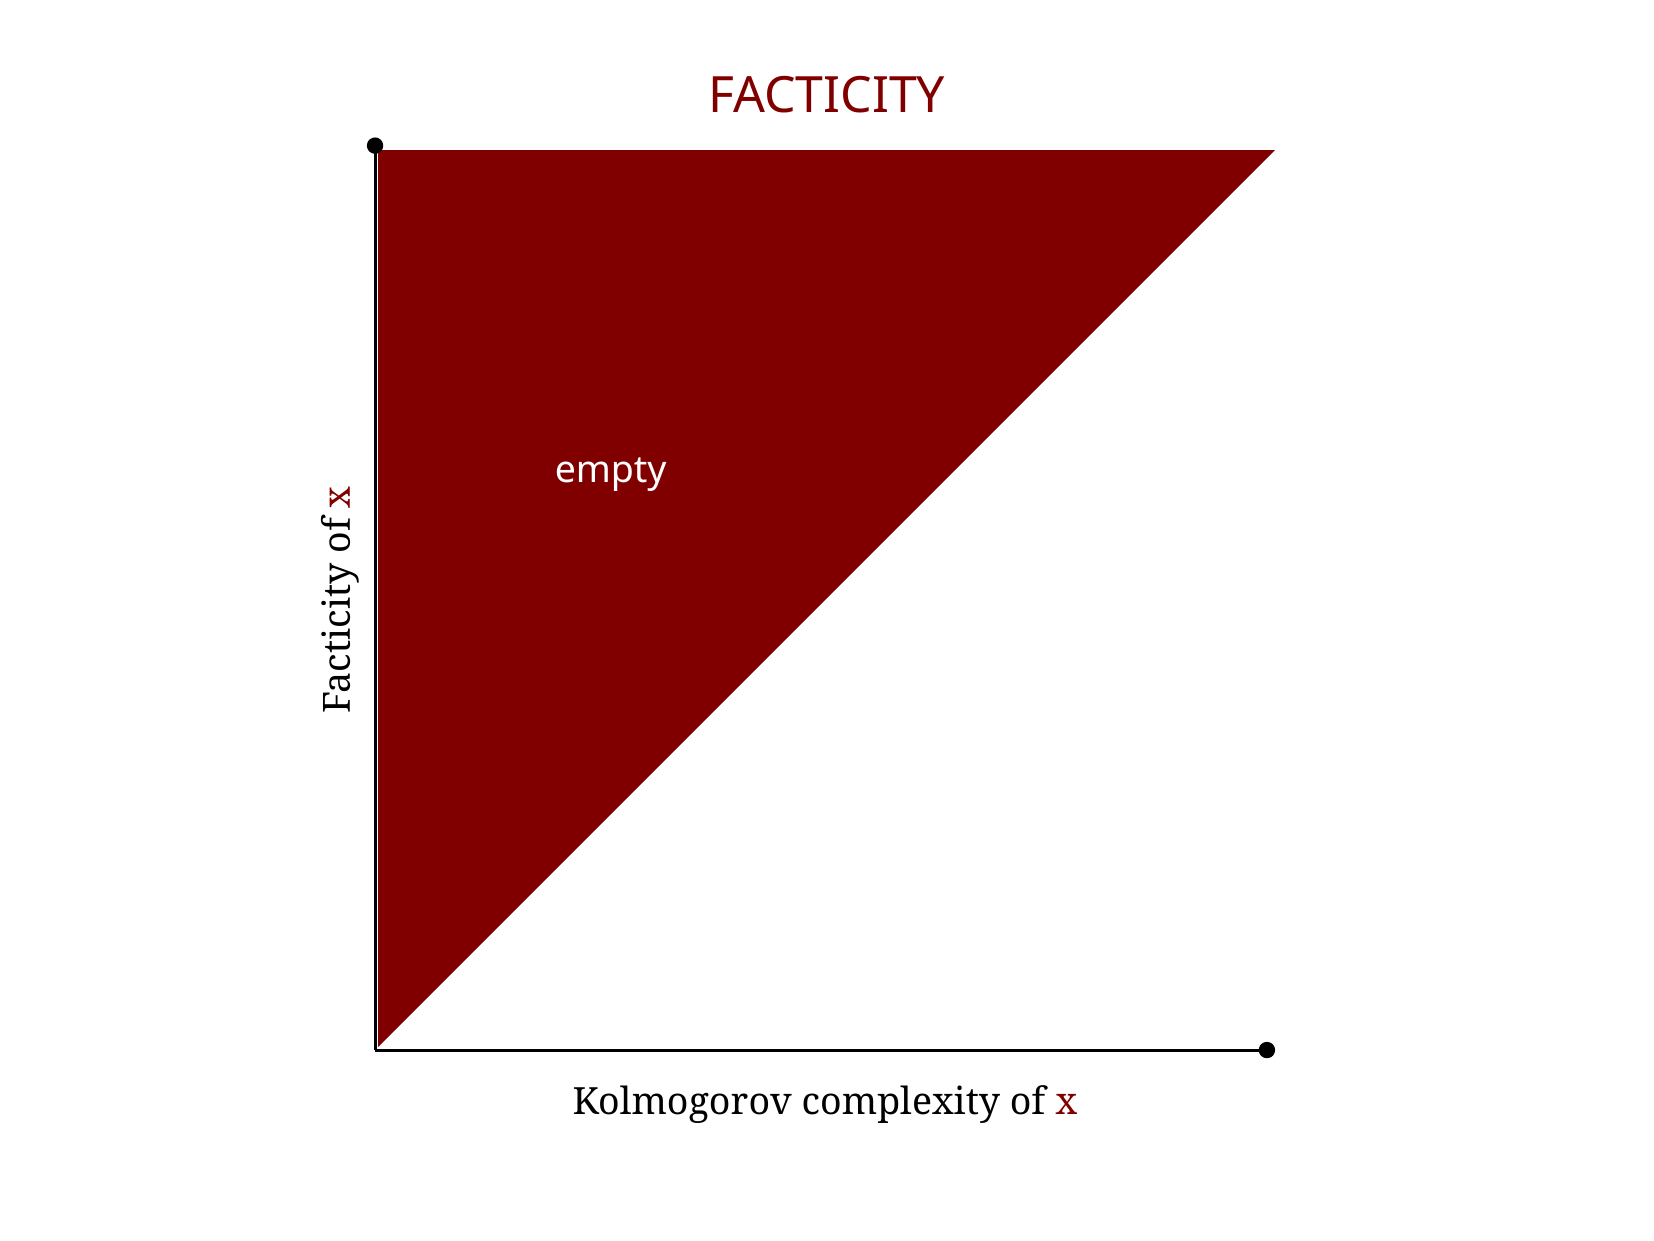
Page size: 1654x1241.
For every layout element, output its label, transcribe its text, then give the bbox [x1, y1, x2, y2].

text_box empty [540, 435, 856, 498]
text_box Kolmogorov complexity of x [375, 1067, 1276, 1126]
text_box Facticity of x [302, 150, 361, 1051]
text_box [378, 150, 1276, 1047]
title FACTICITY [82, 64, 1571, 123]
